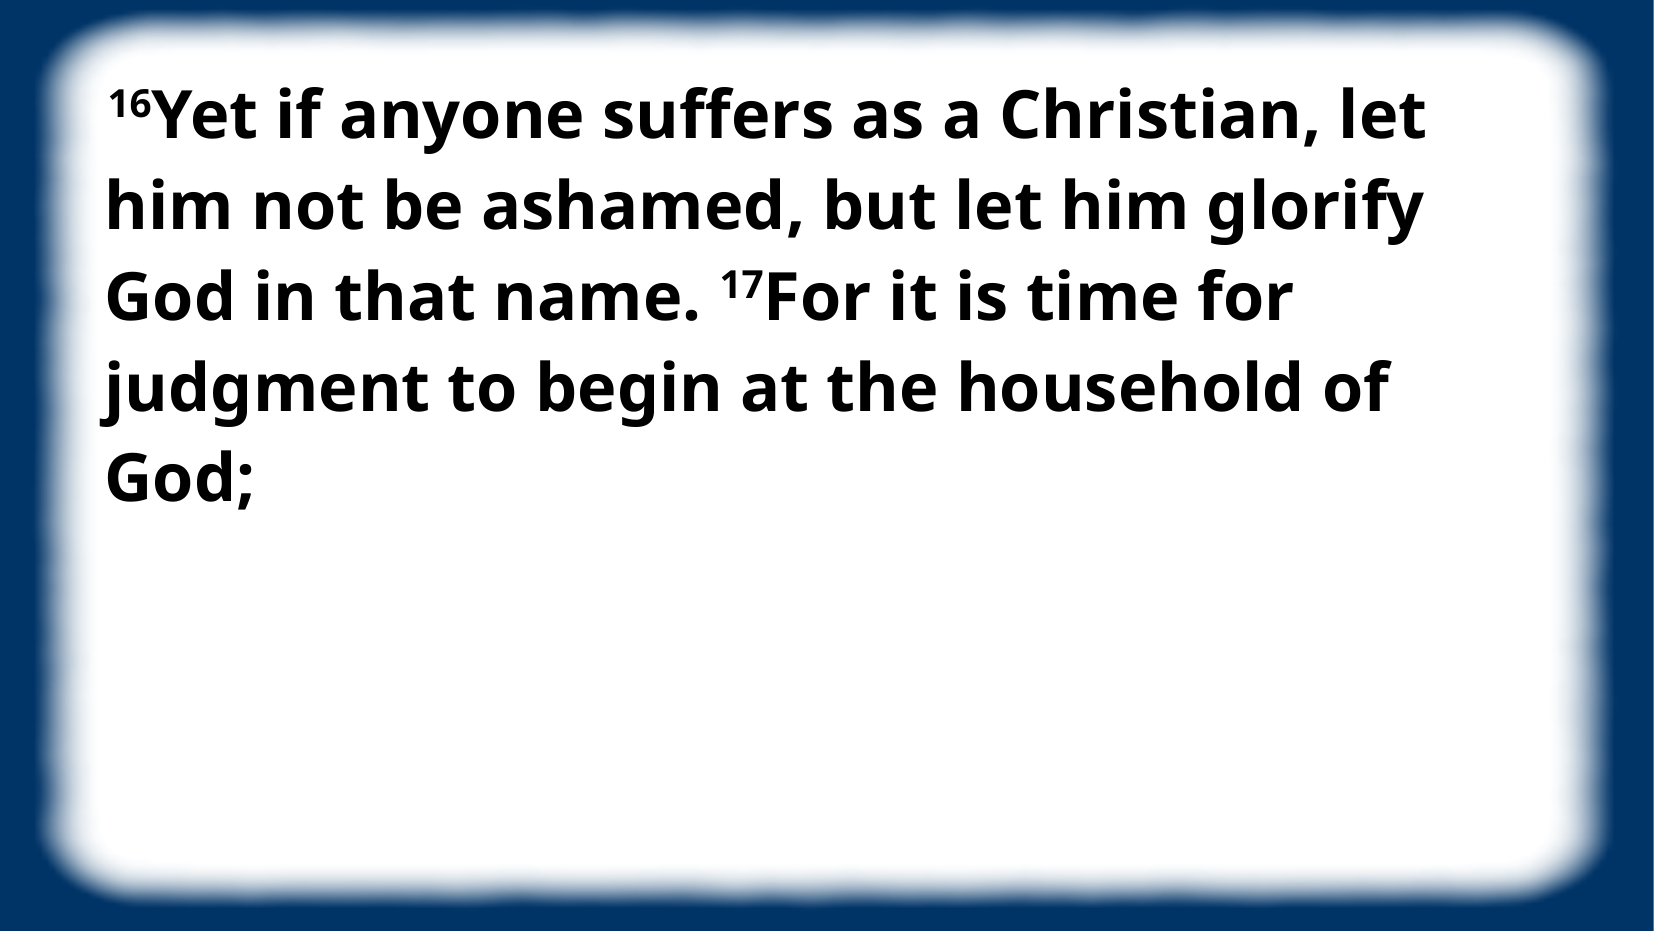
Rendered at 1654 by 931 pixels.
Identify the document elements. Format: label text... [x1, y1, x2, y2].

text_box 16Yet if anyone suffers as a Christian, let him not be ashamed, but let him glorify God in that name. 17For it is time for judgment to begin at the household of God; [90, 60, 1546, 430]
picture [0, 0, 1654, 931]
